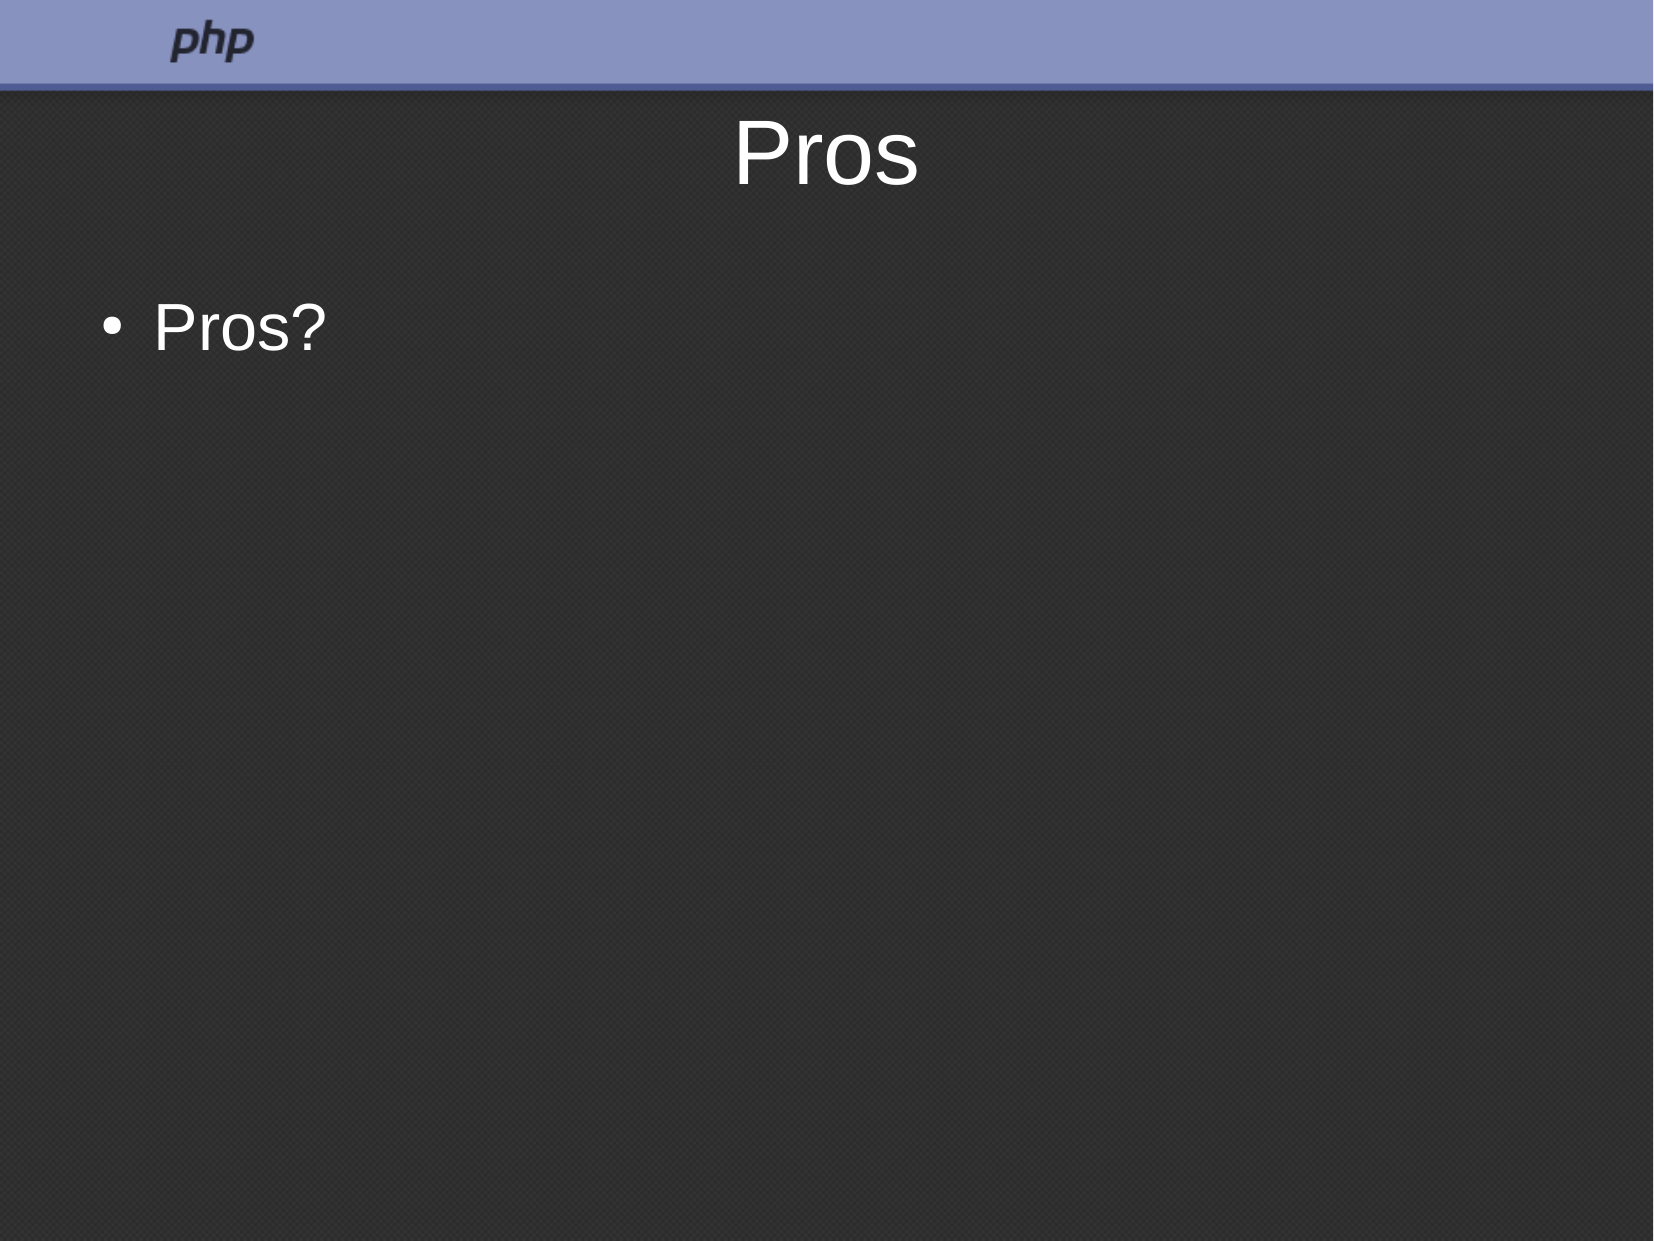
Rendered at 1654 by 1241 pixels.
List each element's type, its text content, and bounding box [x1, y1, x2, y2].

list Pros? [82, 290, 1571, 1010]
picture [0, 0, 1654, 1241]
title Pros [82, 49, 1571, 257]
